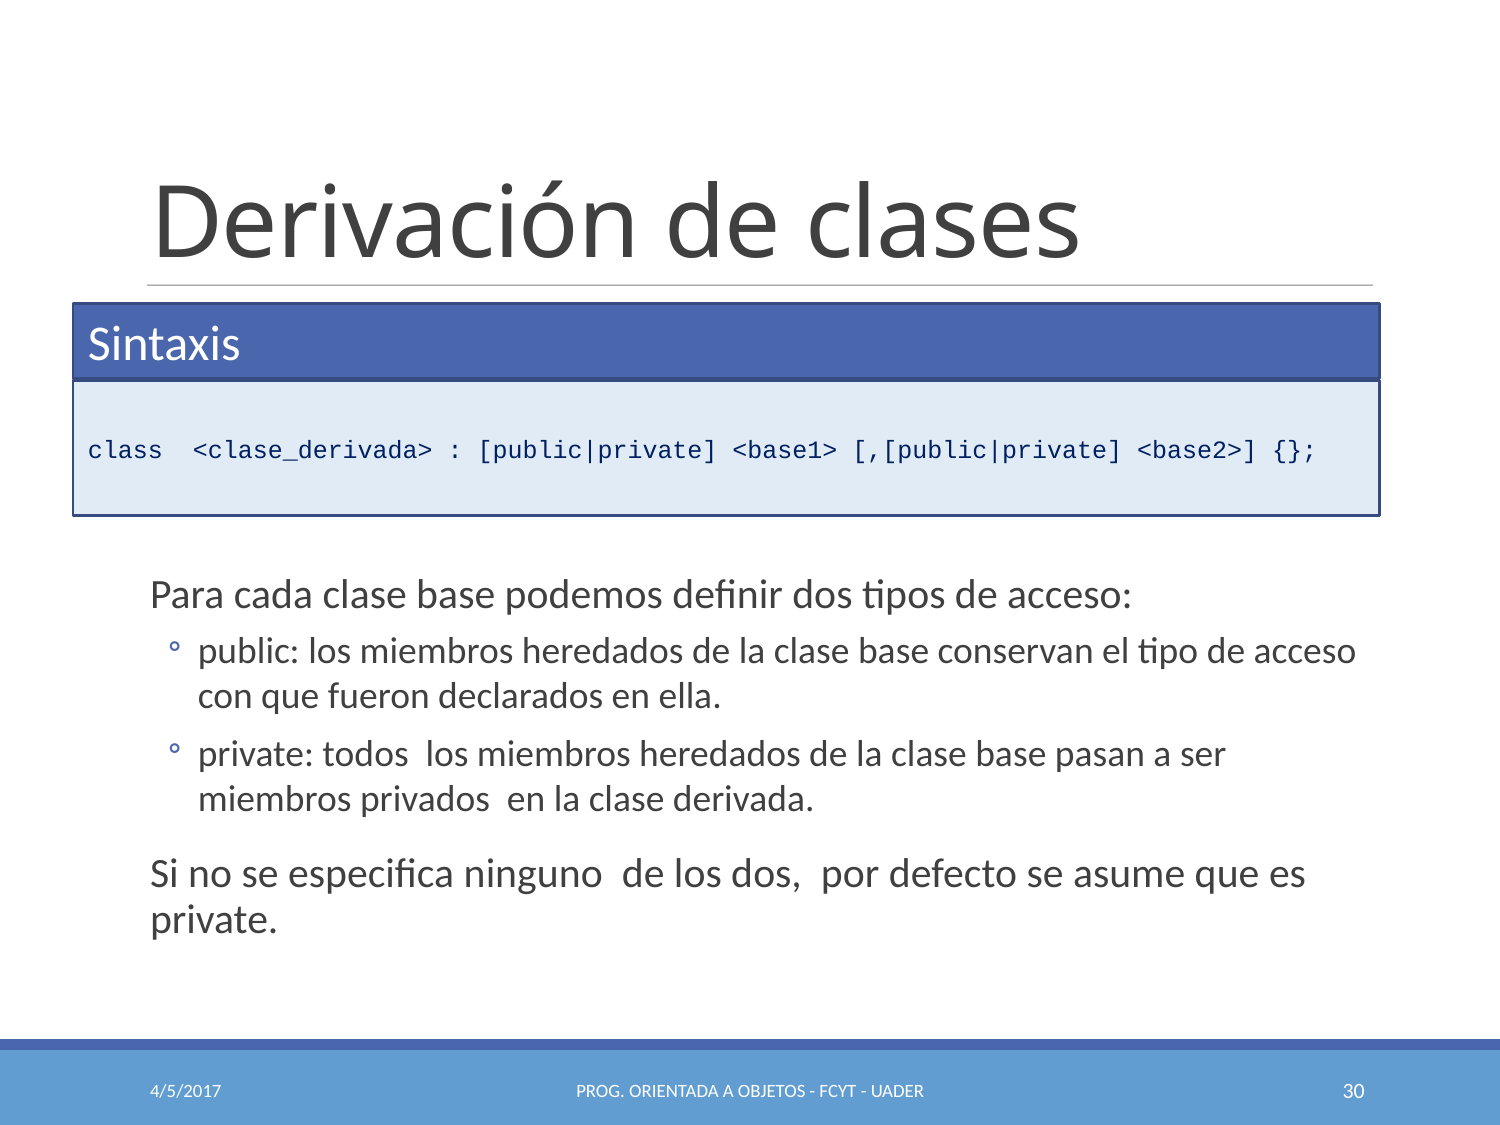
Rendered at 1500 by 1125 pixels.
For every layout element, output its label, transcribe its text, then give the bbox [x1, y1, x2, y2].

slide_number <número> [1218, 1059, 1380, 1120]
list Para cada clase base podemos definir dos tipos de acceso: public: los miembros heredados de la clase base conservan el tipo de acceso con que fueron declarados en ella. private: todos los miembros heredados de la clase base pasan a ser miembros privados en la clase derivada. Si no se especifica ninguno de los dos, por defecto se asume que es private. [135, 565, 1373, 963]
text_box Sintaxis [73, 303, 1380, 379]
title Derivación de clases [135, 47, 1373, 285]
slide_number 4/5/2017 [135, 1059, 440, 1120]
footer Prog. Orientada a Objetos - FCyT - UADER [453, 1059, 1047, 1120]
text_box class <clase_derivada> : [public|private] <base1> [,[public|private] <base2>] {}; [73, 380, 1380, 516]
